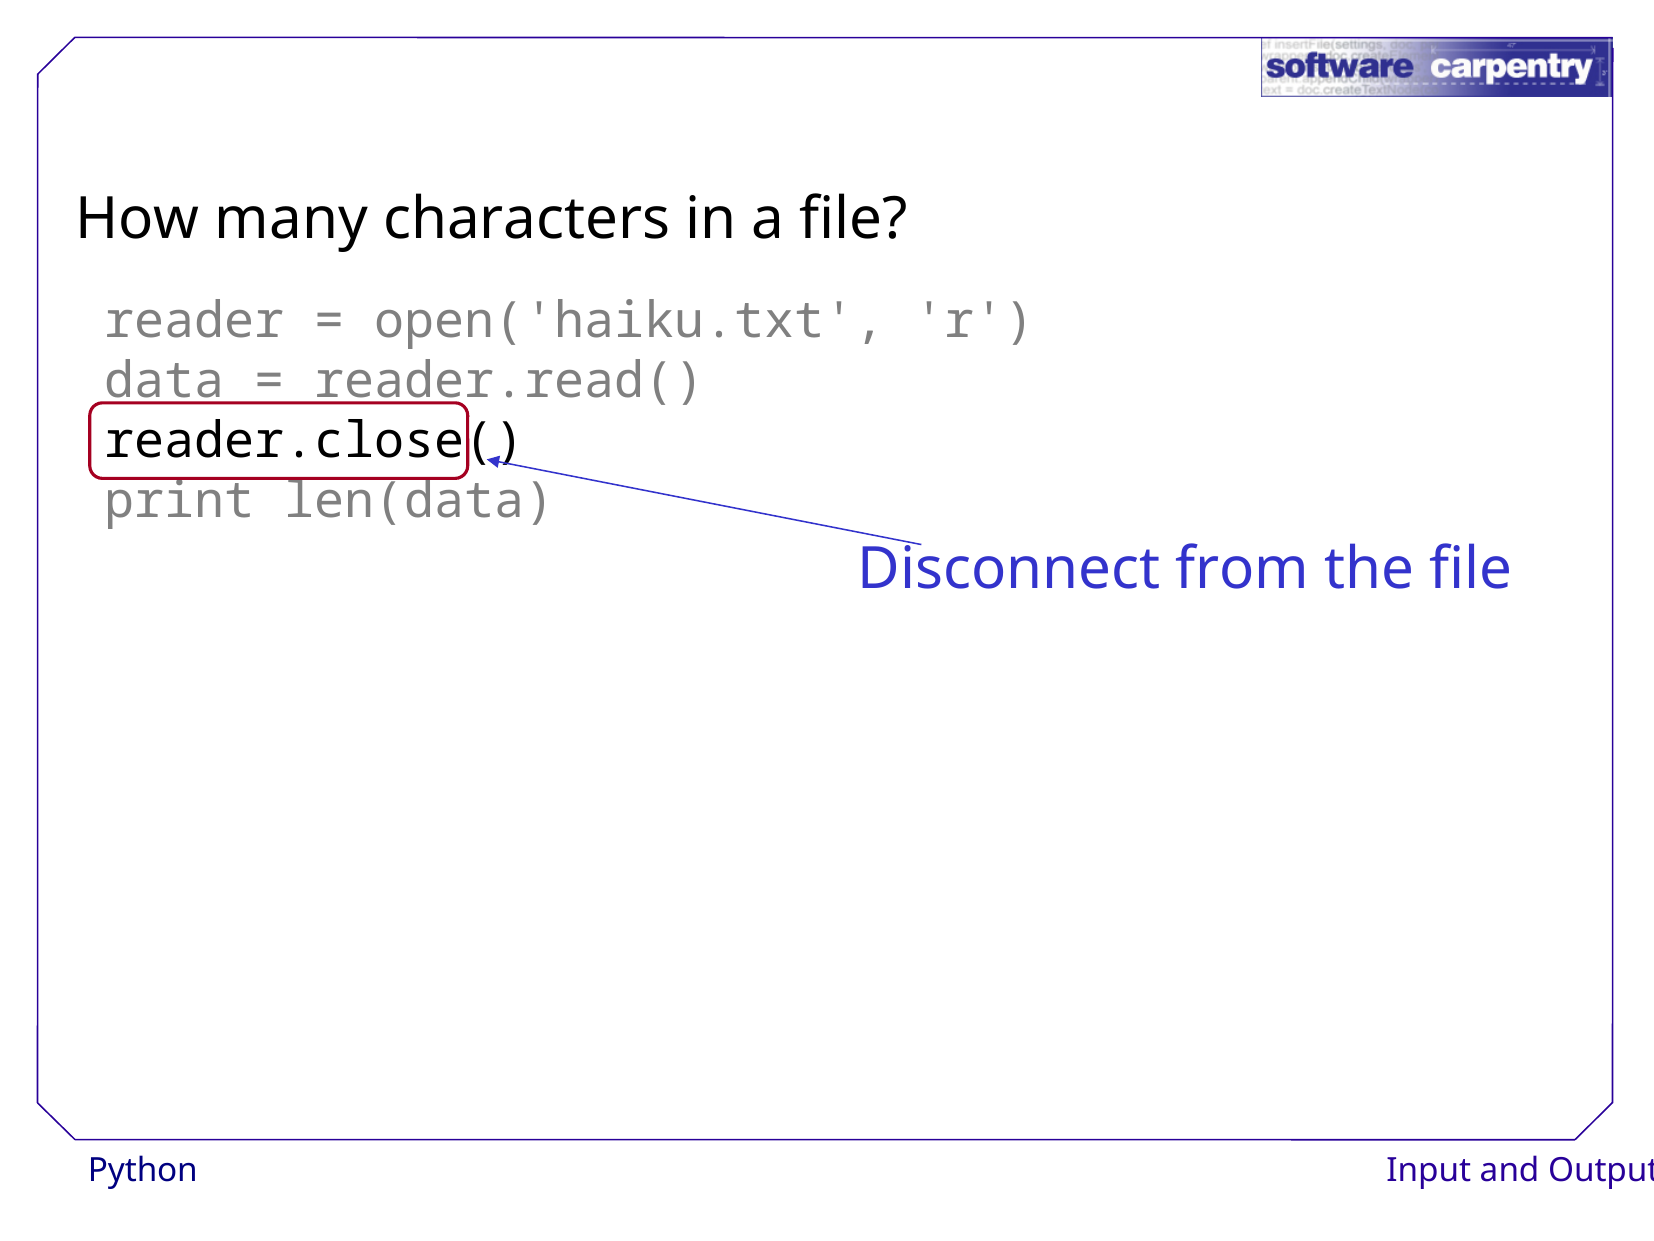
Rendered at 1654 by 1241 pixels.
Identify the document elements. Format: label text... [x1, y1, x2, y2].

text_box reader = open('haiku.txt', 'r') data = reader.read() reader.close() print len(data) [89, 279, 1512, 621]
text_box reader = open('haiku.txt', 'r') data = reader.read() reader.close() print len(data) [92, 405, 466, 476]
picture [1261, 39, 1613, 97]
text_box How many characters in a file? [60, 138, 1073, 259]
text_box Disconnect from the file [843, 487, 1654, 609]
